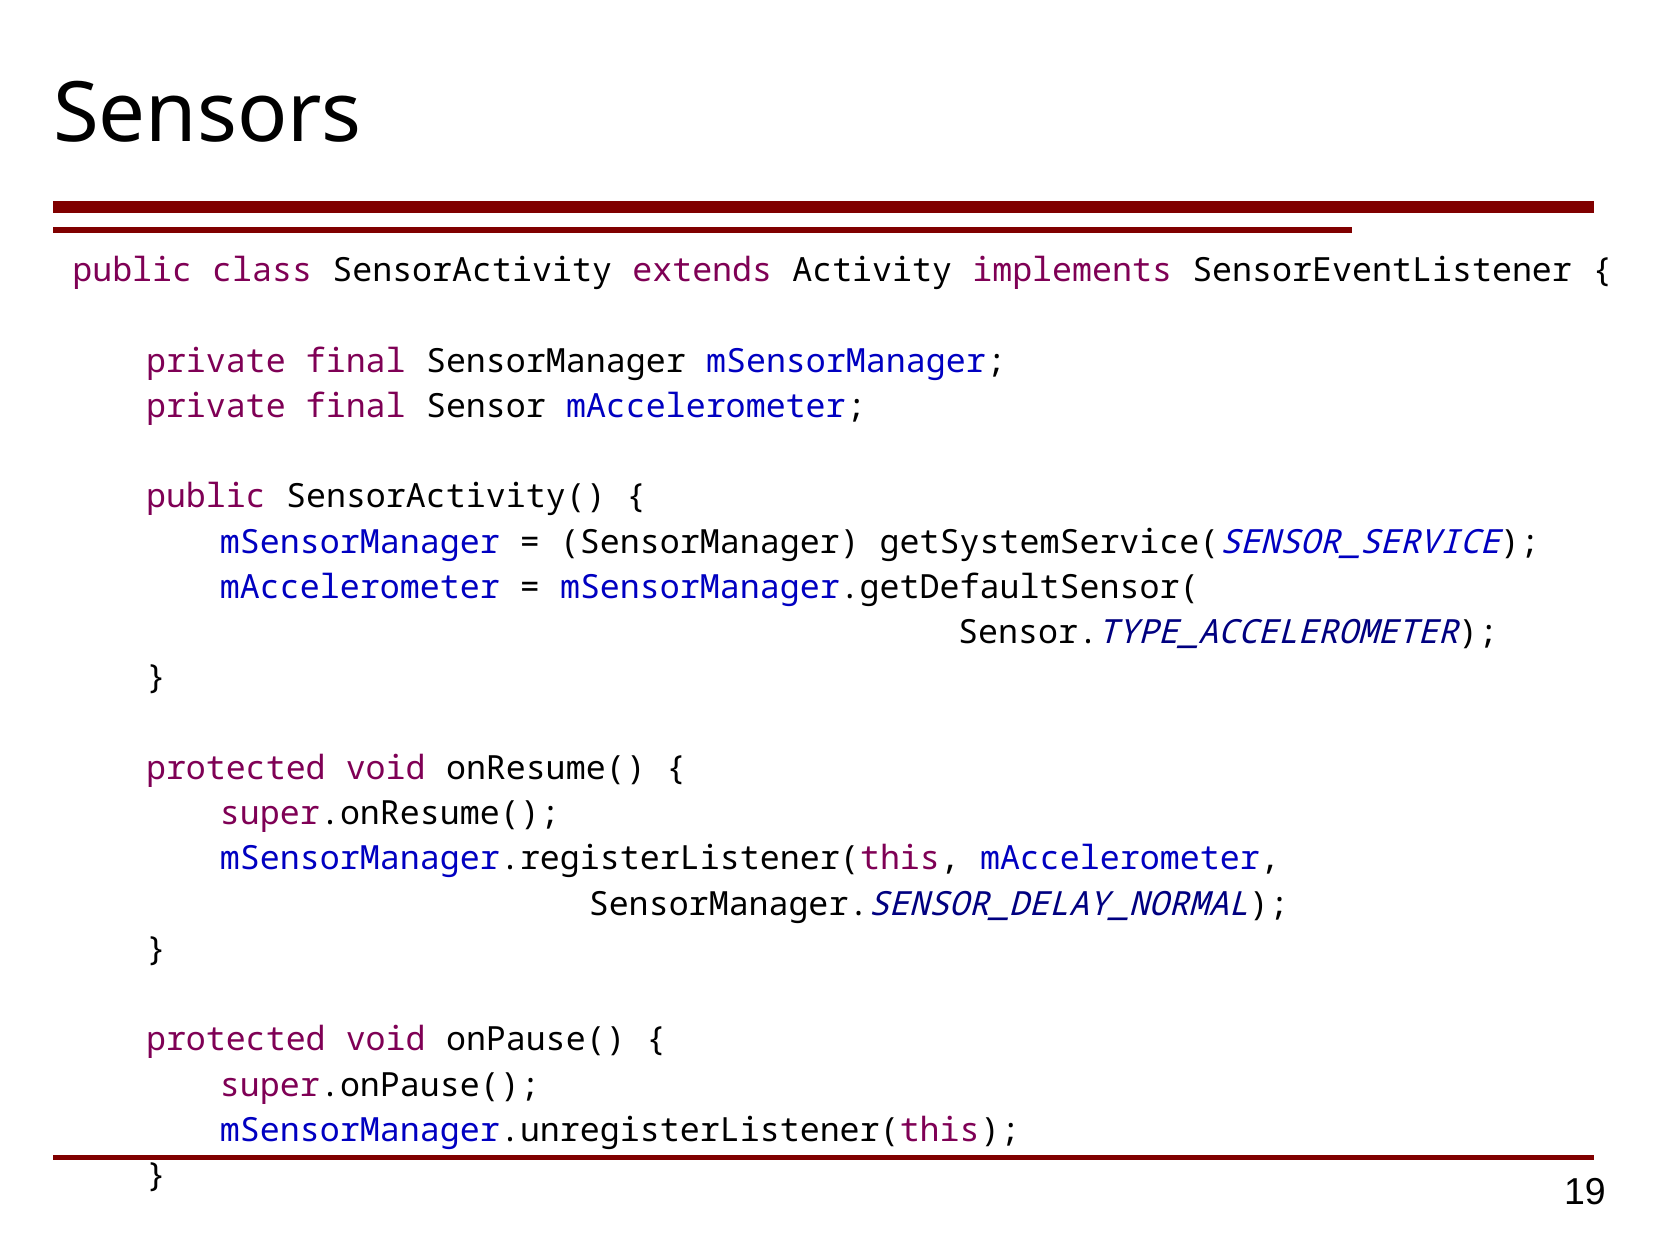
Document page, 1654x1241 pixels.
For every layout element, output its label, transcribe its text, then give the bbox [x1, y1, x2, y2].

text_box <número> [35, 1163, 1654, 1221]
subtitle Sensors [53, 48, 1542, 172]
text_box public class SensorActivity extends Activity implements SensorEventListener { private final SensorManager mSensorManager; private final Sensor mAccelerometer; public SensorActivity() { mSensorManager = (SensorManager) getSystemService(SENSOR_SERVICE); mAccelerometer = mSensorManager.getDefaultSensor( Sensor.TYPE_ACCELEROMETER); } protected void onResume() { super.onResume(); mSensorManager.registerListener(this, mAccelerometer, SensorManager.SENSOR_DELAY_NORMAL); } protected void onPause() { super.onPause(); mSensorManager.unregisterListener(this); } [57, 238, 1627, 1162]
